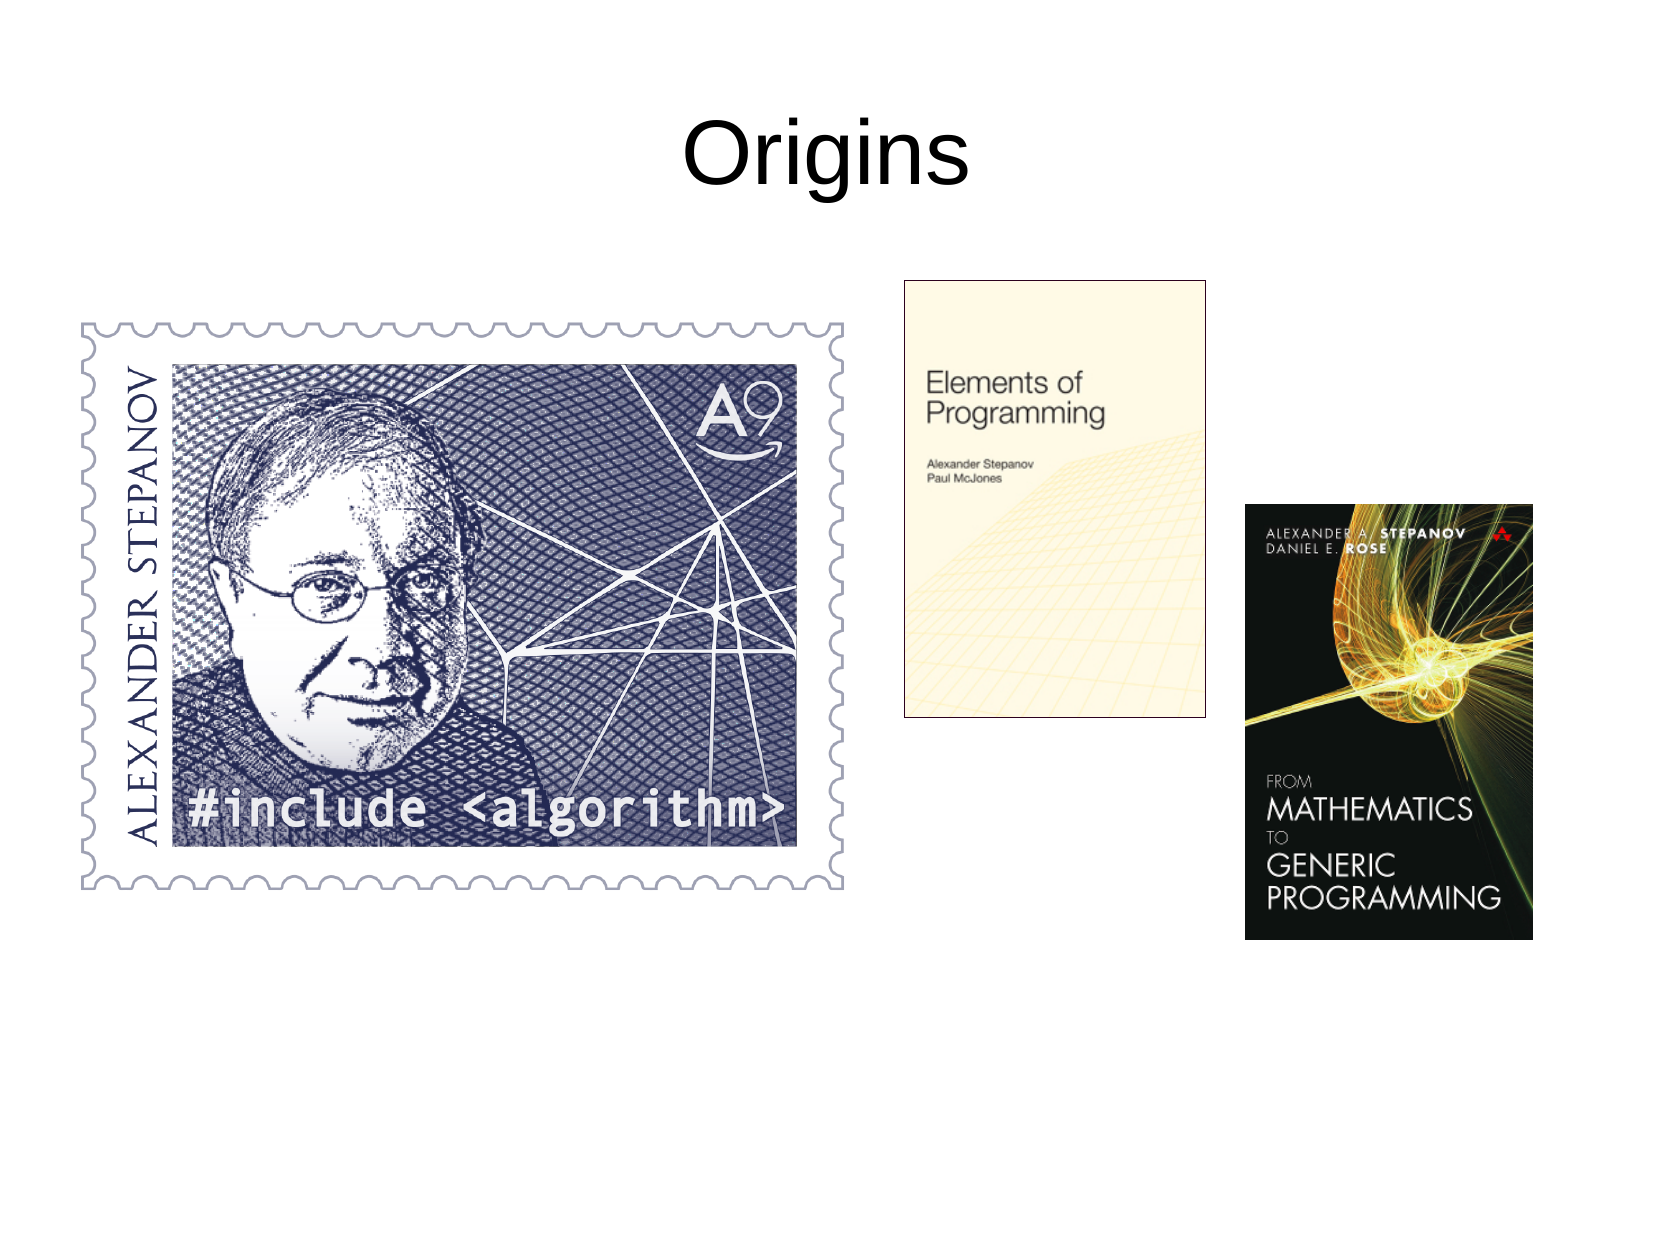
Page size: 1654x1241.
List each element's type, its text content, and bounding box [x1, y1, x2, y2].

picture [1245, 504, 1533, 940]
title Origins [82, 49, 1571, 257]
picture [904, 280, 1206, 718]
picture [36, 280, 886, 931]
